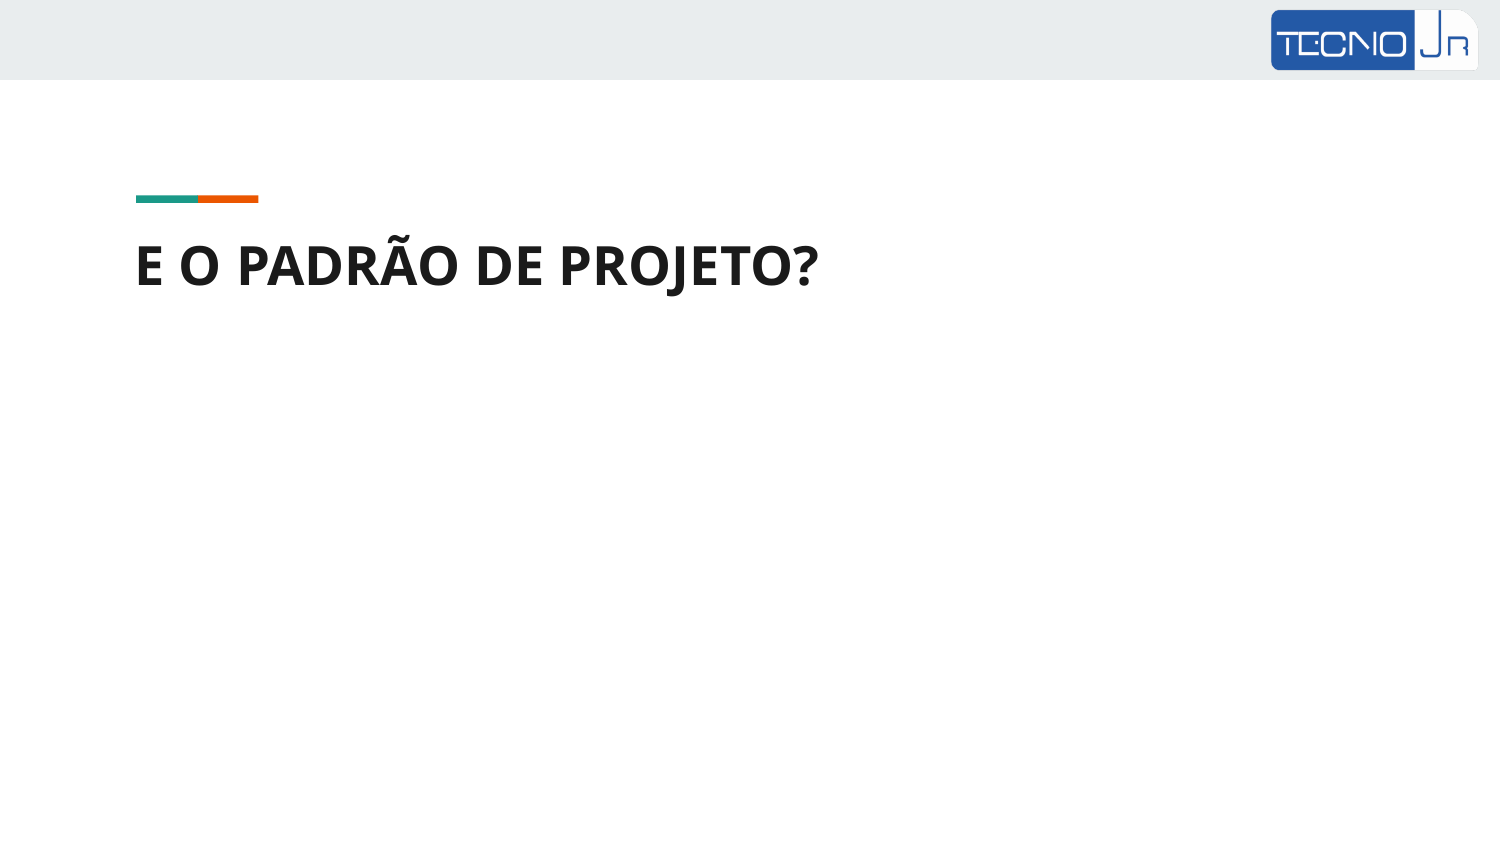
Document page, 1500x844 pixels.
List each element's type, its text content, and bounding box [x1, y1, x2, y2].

picture [1227, 0, 1500, 125]
title E O PADRÃO DE PROJETO? [119, 216, 1381, 305]
